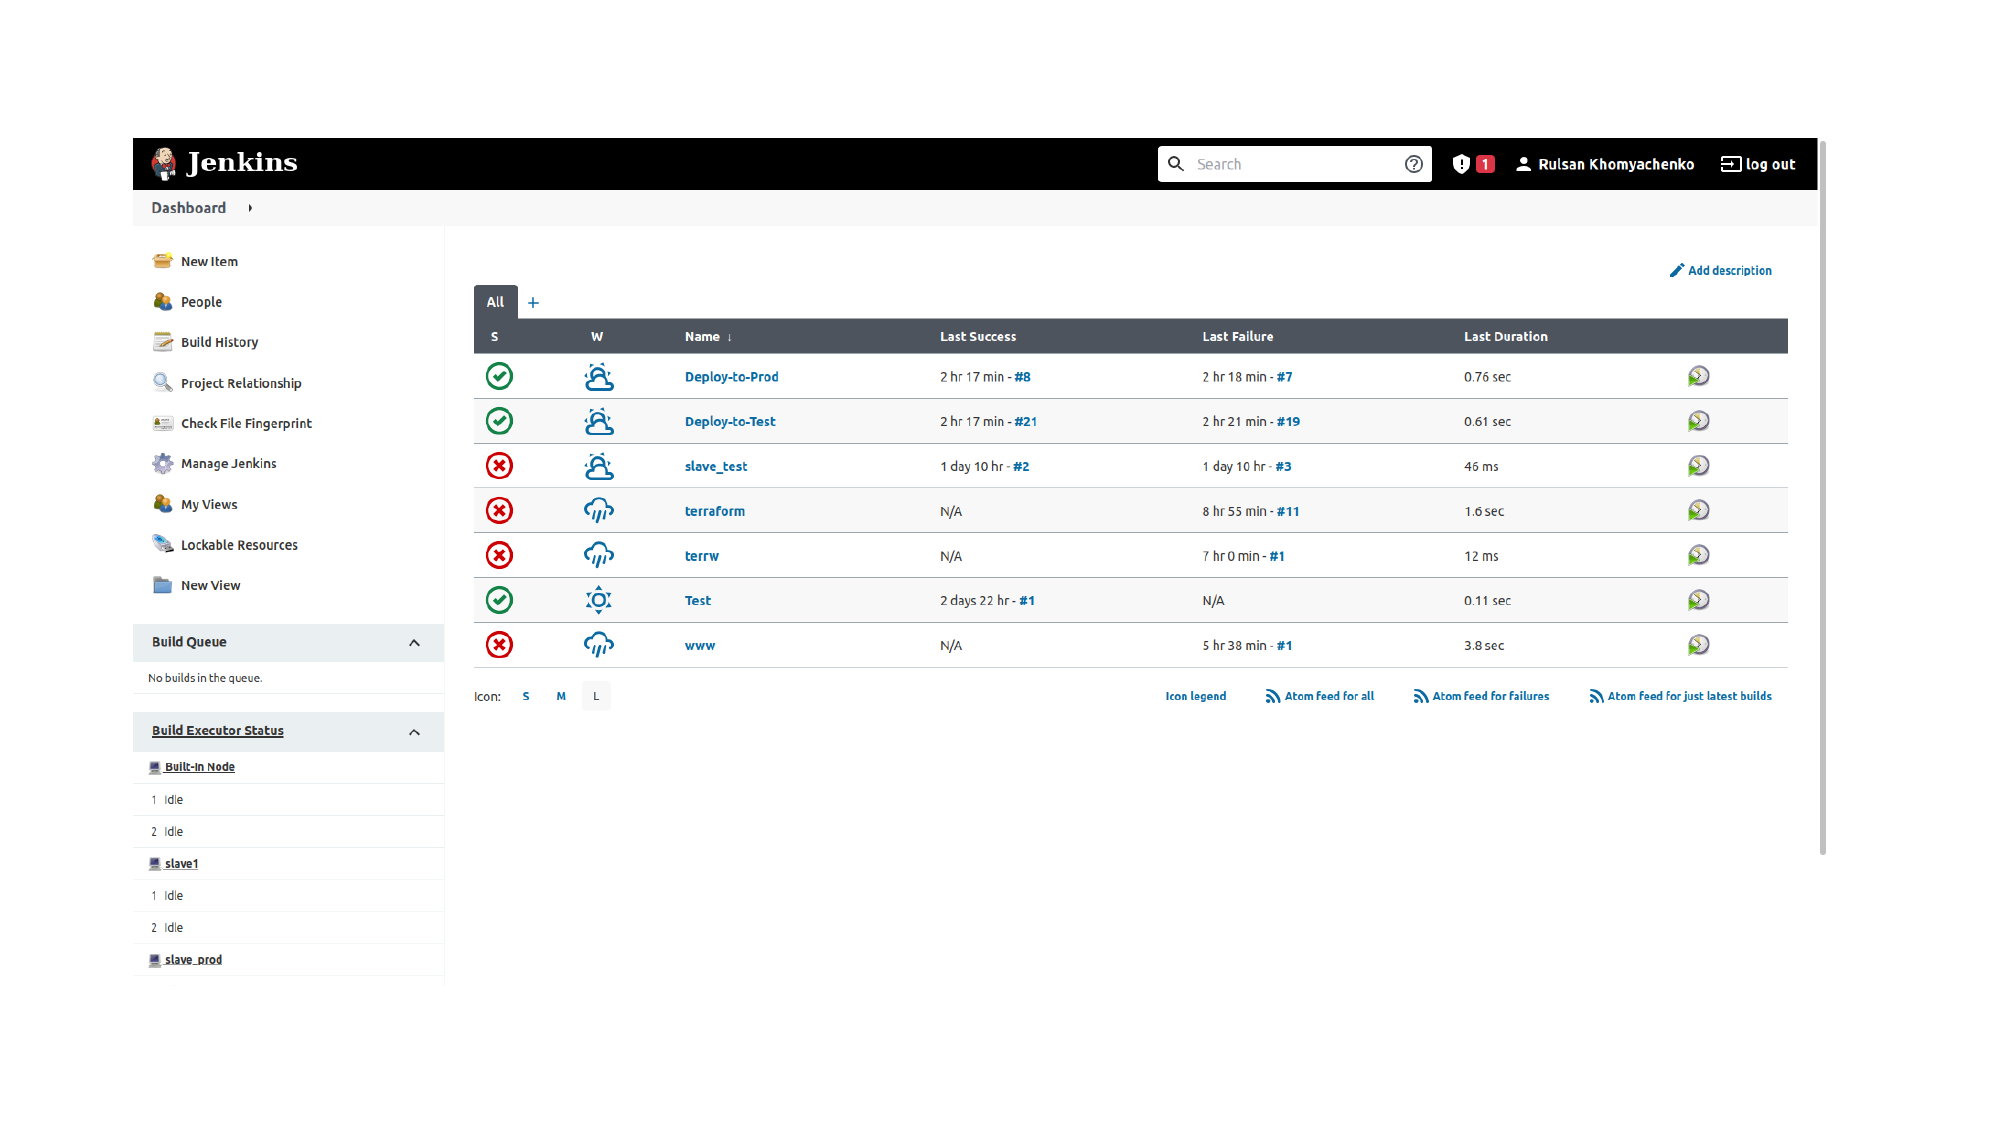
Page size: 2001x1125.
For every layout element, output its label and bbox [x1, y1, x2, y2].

picture [133, 138, 1828, 987]
